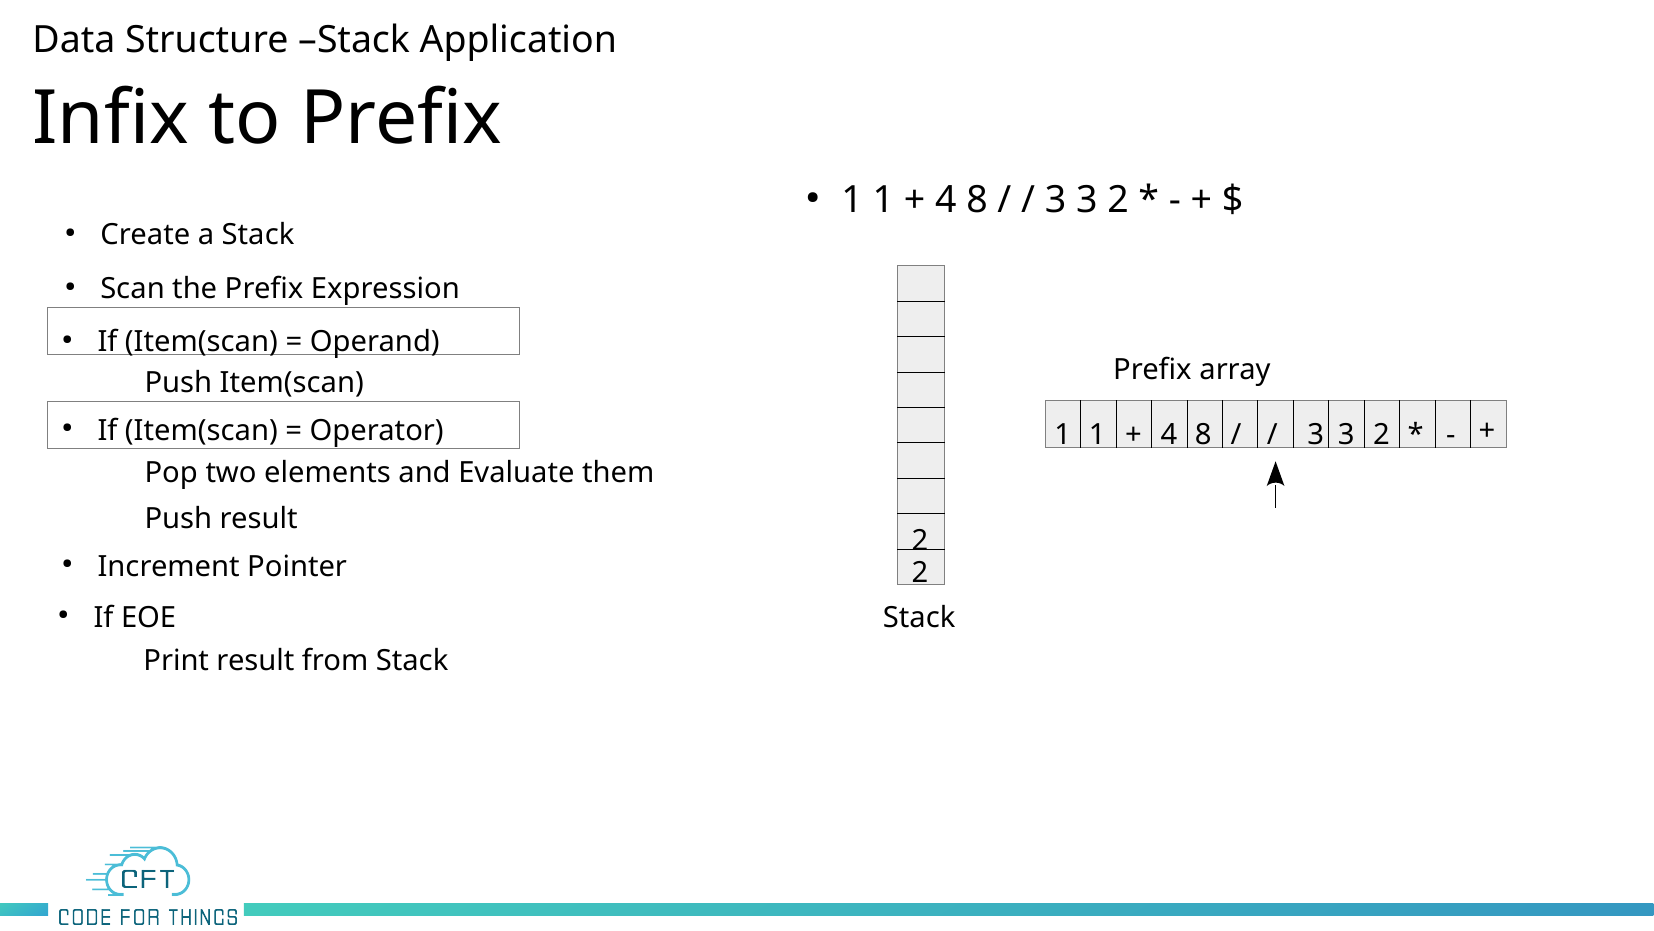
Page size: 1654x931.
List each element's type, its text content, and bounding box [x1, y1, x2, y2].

text_box 1 [1039, 406, 1074, 456]
text_box [897, 373, 945, 407]
text_box Pop two elements and Evaluate them [94, 443, 709, 502]
text_box If (Item(scan) = Operand) [47, 312, 491, 373]
text_box Prefix array [1098, 340, 1312, 391]
text_box 3 [1292, 406, 1341, 456]
text_box [1329, 400, 1364, 406]
text_box [1081, 400, 1116, 406]
text_box [1223, 400, 1257, 406]
text_box 4 [1145, 406, 1180, 456]
text_box [897, 443, 945, 478]
text_box [1117, 400, 1151, 406]
text_box [1045, 400, 1080, 406]
picture [59, 846, 237, 925]
text_box [1436, 400, 1470, 405]
text_box If (Item(scan) = Operator) [47, 401, 496, 461]
text_box - [1431, 405, 1472, 456]
text_box / [1252, 406, 1292, 456]
text_box 2 [896, 543, 946, 593]
text_box Push Item(scan) [94, 373, 426, 401]
text_box 2 [896, 512, 945, 543]
text_box + [1123, 406, 1145, 456]
text_box [1258, 400, 1293, 406]
text_box [897, 479, 945, 512]
text_box 3 [1341, 406, 1372, 456]
text_box [1188, 400, 1222, 406]
text_box [47, 307, 520, 355]
text_box [897, 408, 945, 442]
text_box Scan the Prefix Expression [50, 259, 537, 319]
text_box Create a Stack [50, 206, 355, 266]
text_box * [1392, 405, 1431, 456]
text_box 1 1 + 4 8 / / 3 3 2 * - + $ [791, 165, 1377, 225]
text_box 2 [1372, 406, 1407, 456]
text_box [1365, 400, 1399, 406]
text_box [1294, 400, 1328, 406]
title Data Structure –Stack Application Infix to Prefix [32, 12, 1536, 166]
text_box Print result from Stack [93, 631, 615, 691]
text_box Push result [94, 490, 426, 550]
text_box [897, 302, 945, 336]
text_box [1400, 400, 1435, 405]
text_box [897, 337, 945, 372]
text_box Increment Pointer [47, 537, 621, 597]
text_box / [1229, 406, 1252, 456]
text_box [496, 401, 520, 449]
text_box + [1463, 401, 1518, 451]
text_box [1152, 400, 1187, 406]
text_box If EOE [43, 588, 375, 638]
text_box 8 [1180, 406, 1229, 456]
text_box [897, 265, 945, 301]
text_box 1 [1074, 406, 1123, 456]
text_box Stack [868, 588, 979, 638]
